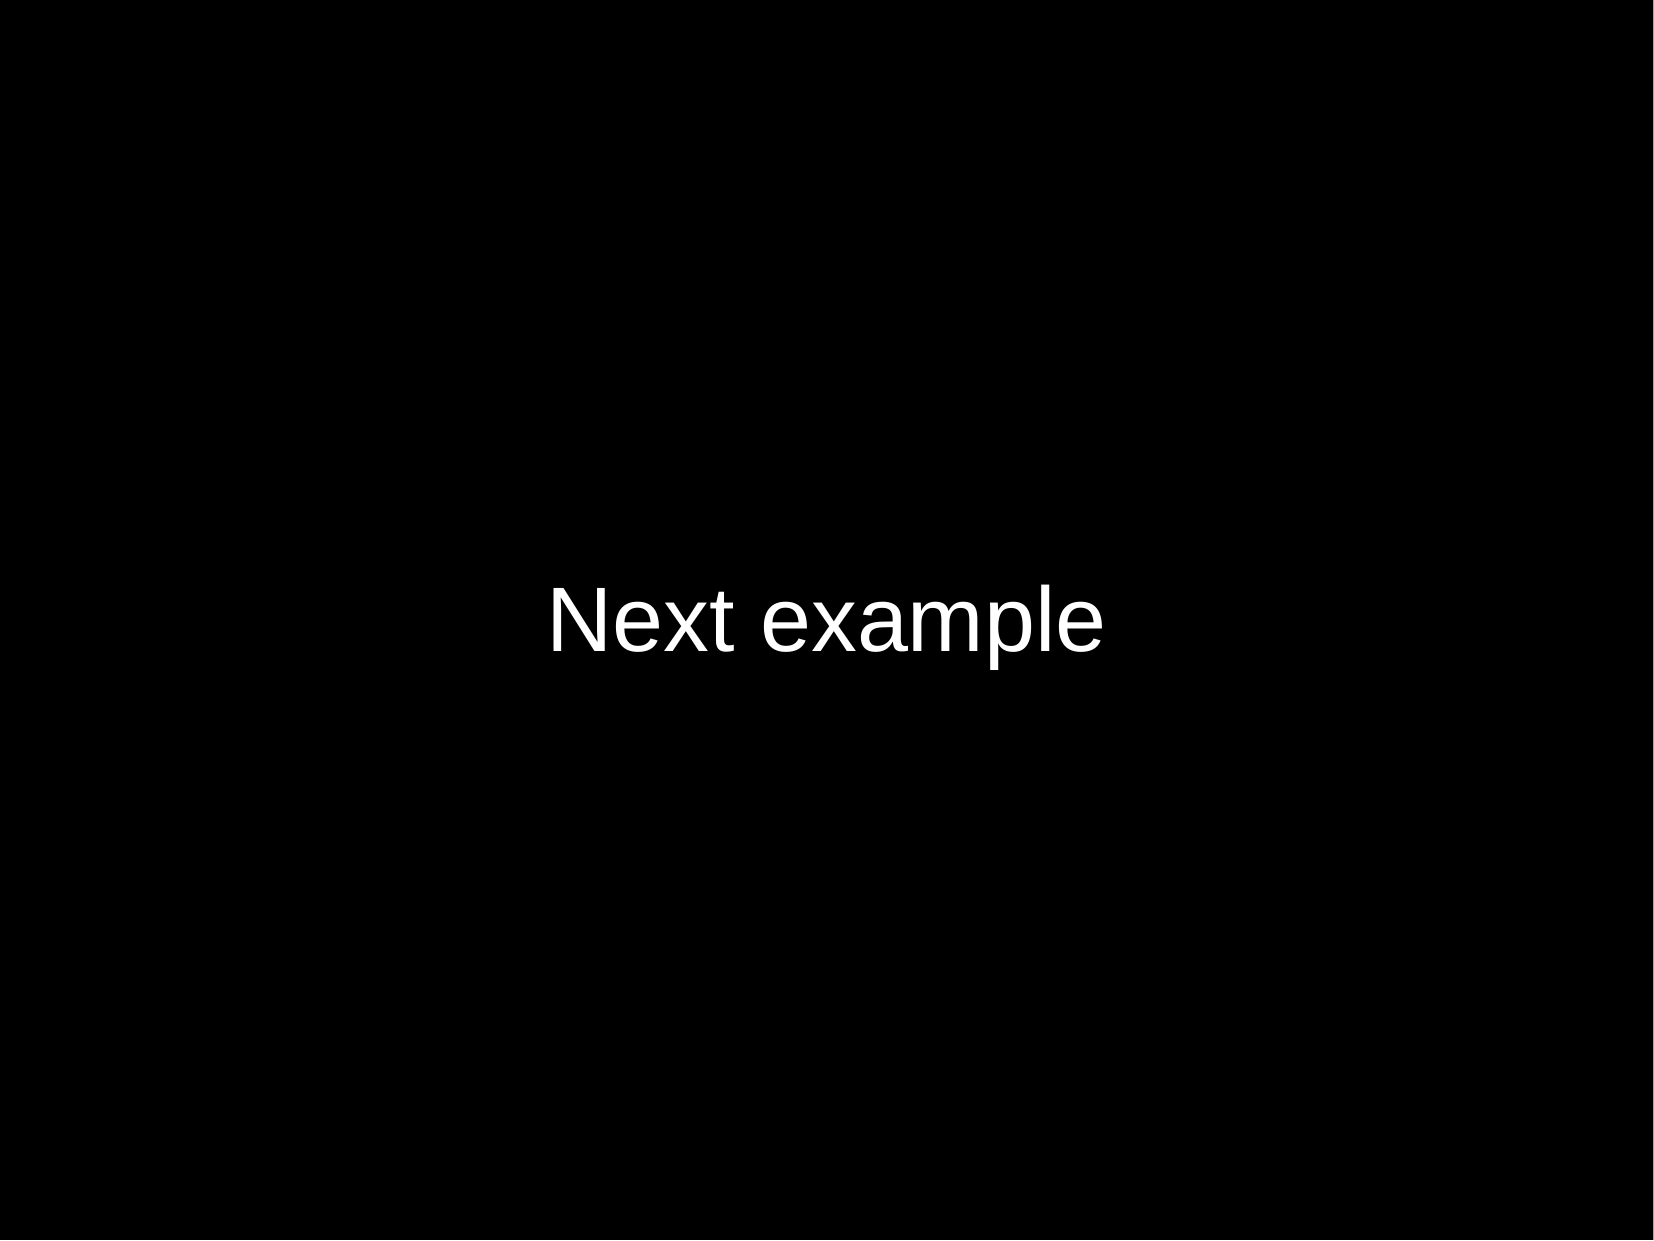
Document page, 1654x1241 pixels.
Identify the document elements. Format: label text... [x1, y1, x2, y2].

title Next example [82, 516, 1571, 724]
